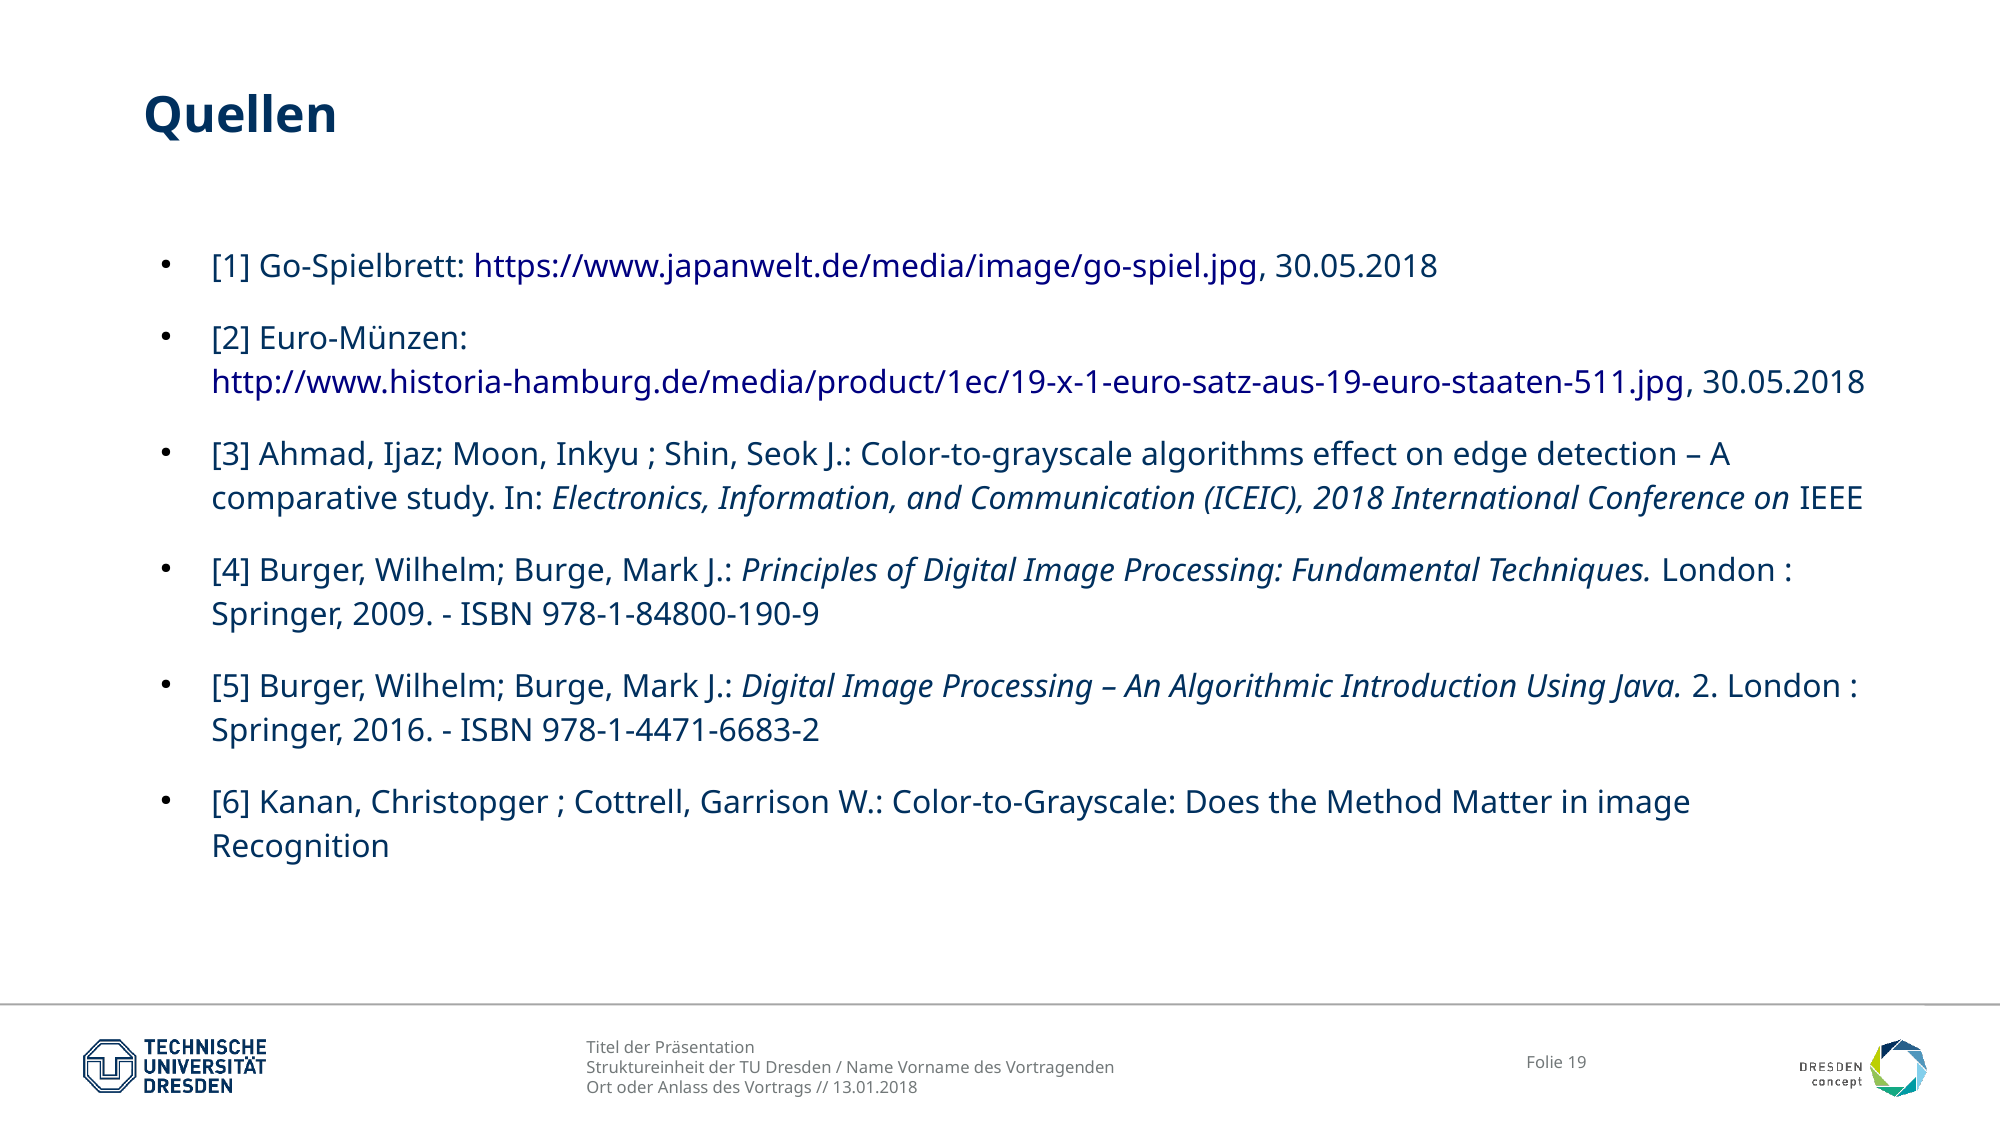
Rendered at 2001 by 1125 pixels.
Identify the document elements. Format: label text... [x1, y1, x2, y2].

picture [1800, 1039, 1927, 1097]
list [1] Go-Spielbrett: https://www.japanwelt.de/media/image/go-spiel.jpg, 30.05.2018 [2] Euro-Münzen: http://www.historia-hamburg.de/media/product/1ec/19-x-1-euro-satz-aus-19-euro-staaten-511.jpg, 30.05.2018 [3] Ahmad, Ijaz; Moon, Inkyu ; Shin, Seok J.: Color-to-grayscale algorithms effect on edge detection – A comparative study. In: Electronics, Information, and Communication (ICEIC), 2018 International Conference on IEEE [4] Burger, Wilhelm; Burge, Mark J.: Principles of Digital Image Processing: Fundamental Techniques. London : Springer, 2009. - ISBN 978-1-84800-190-9 [5] Burger, Wilhelm; Burge, Mark J.: Digital Image Processing – An Algorithmic Introduction Using Java. 2. London : Springer, 2016. - ISBN 978-1-4471-6683-2 [6] Kanan, Christopger ; Cottrell, Garrison W.: Color-to-Grayscale: Does the Method Matter in image Recognition [143, 243, 1880, 957]
picture [83, 1039, 266, 1093]
title Quellen [143, 56, 1880, 169]
